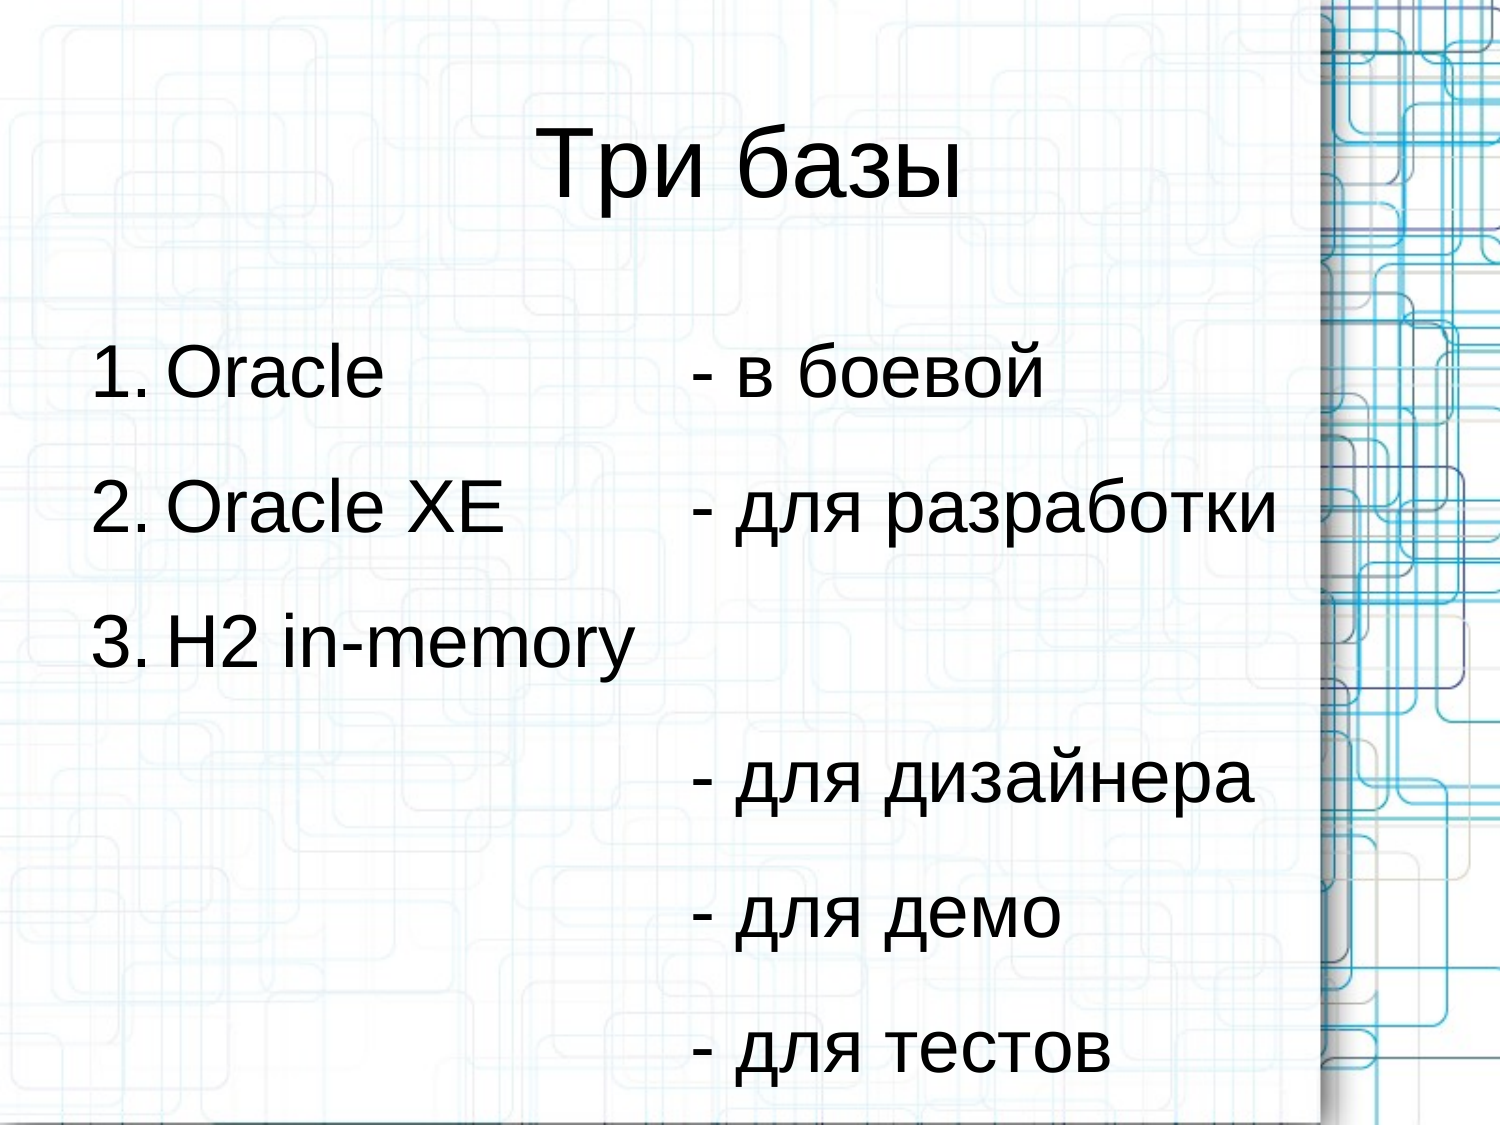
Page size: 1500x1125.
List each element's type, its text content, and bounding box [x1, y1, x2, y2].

picture [0, 0, 1500, 1125]
title Три базы [75, 45, 1425, 233]
list Oracle - в боевой Oracle XE - для разработки H2 in-memory - для дизайнера - для демо - для тестов [75, 262, 1425, 1111]
